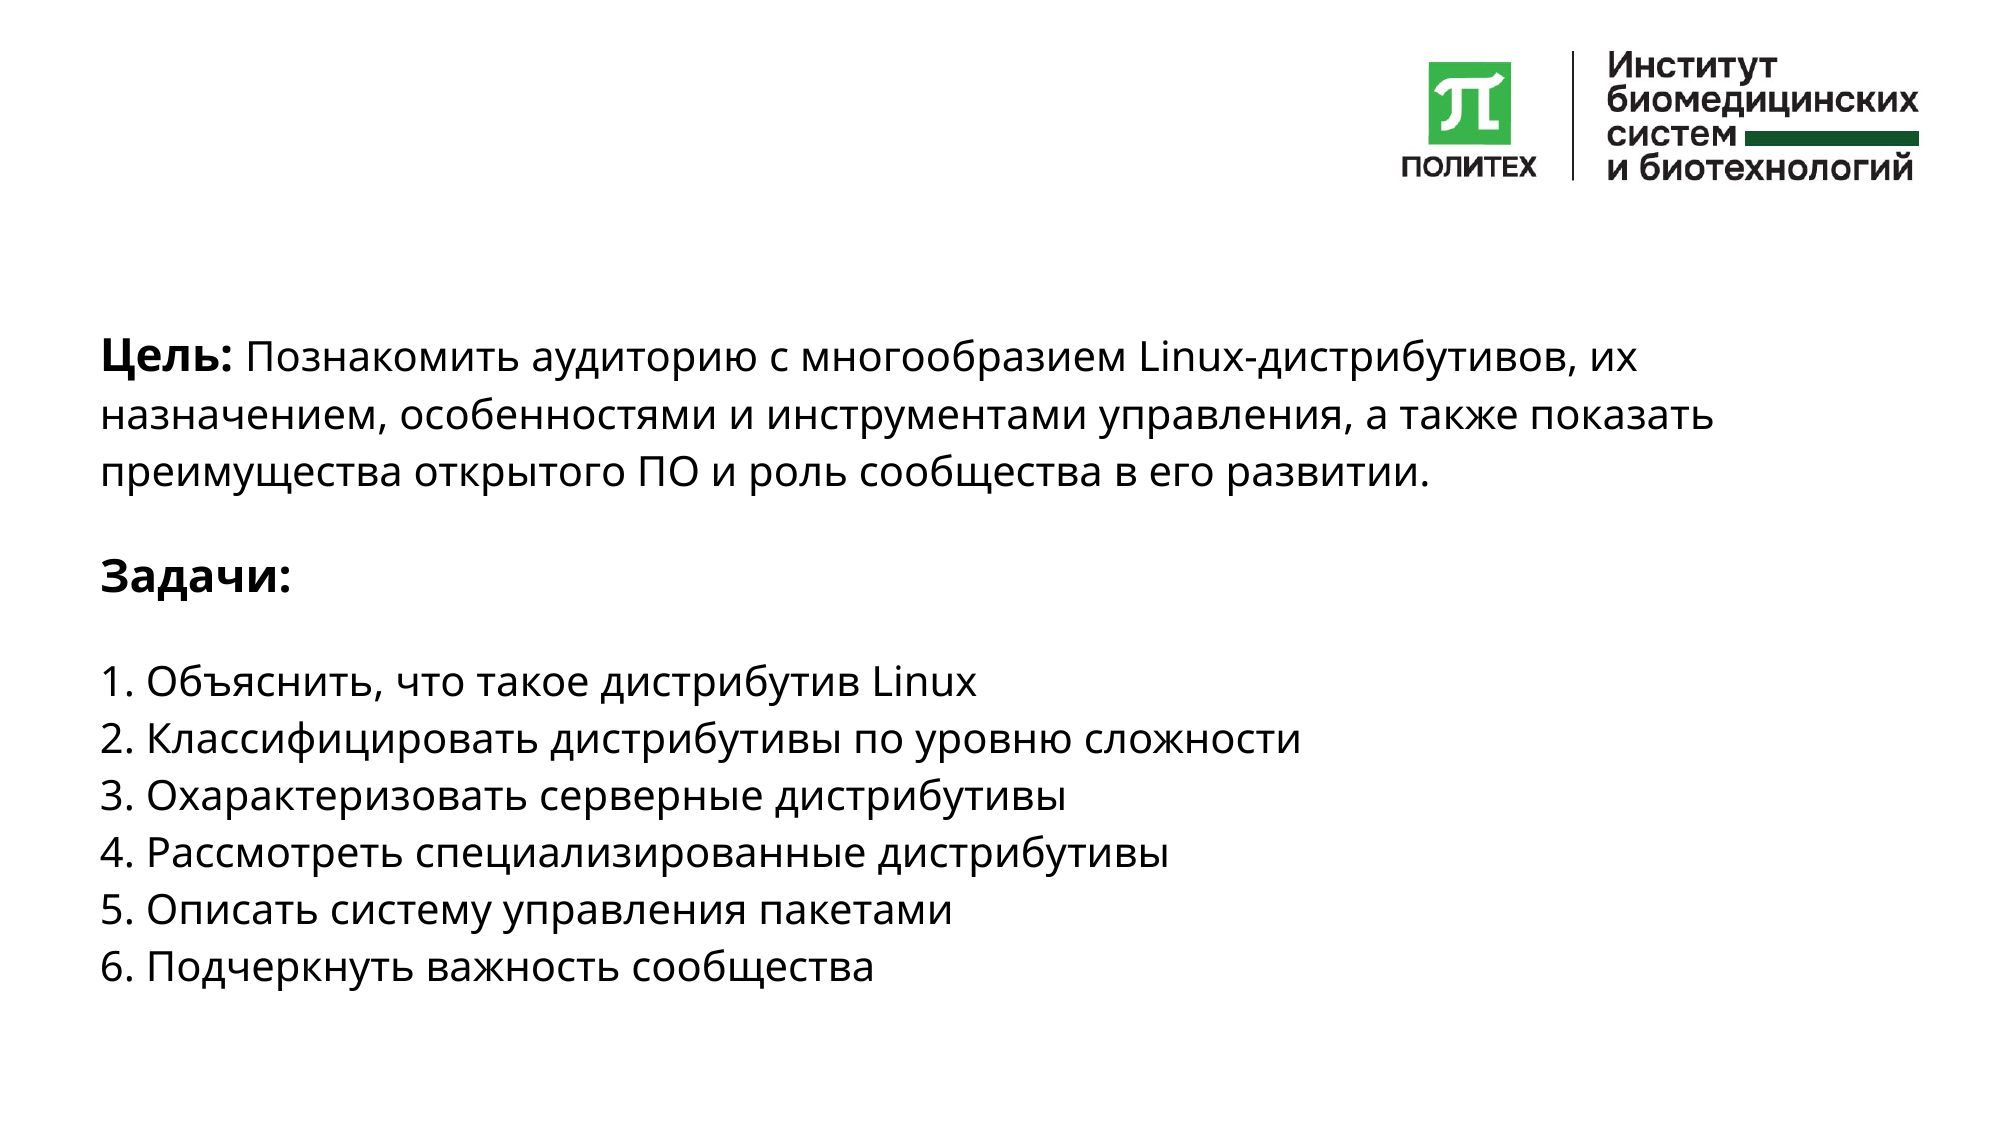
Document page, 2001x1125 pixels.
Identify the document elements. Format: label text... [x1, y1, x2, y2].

picture [1361, 29, 1949, 213]
subtitle Цель: Познакомить аудиторию с многообразием Linux-дистрибутивов, их назначением, особенностями и инструментами управления, а также показать преимущества открытого ПО и роль сообщества в его развитии. Задачи: 1. Объяснить, что такое дистрибутив Linux 2. Классифицировать дистрибутивы по уровню сложности 3. Охарактеризовать серверные дистрибутивы 4. Рассмотреть специализированные дистрибутивы 5. Описать систему управления пакетами 6. Подчеркнуть важность сообщества [99, 321, 1900, 975]
